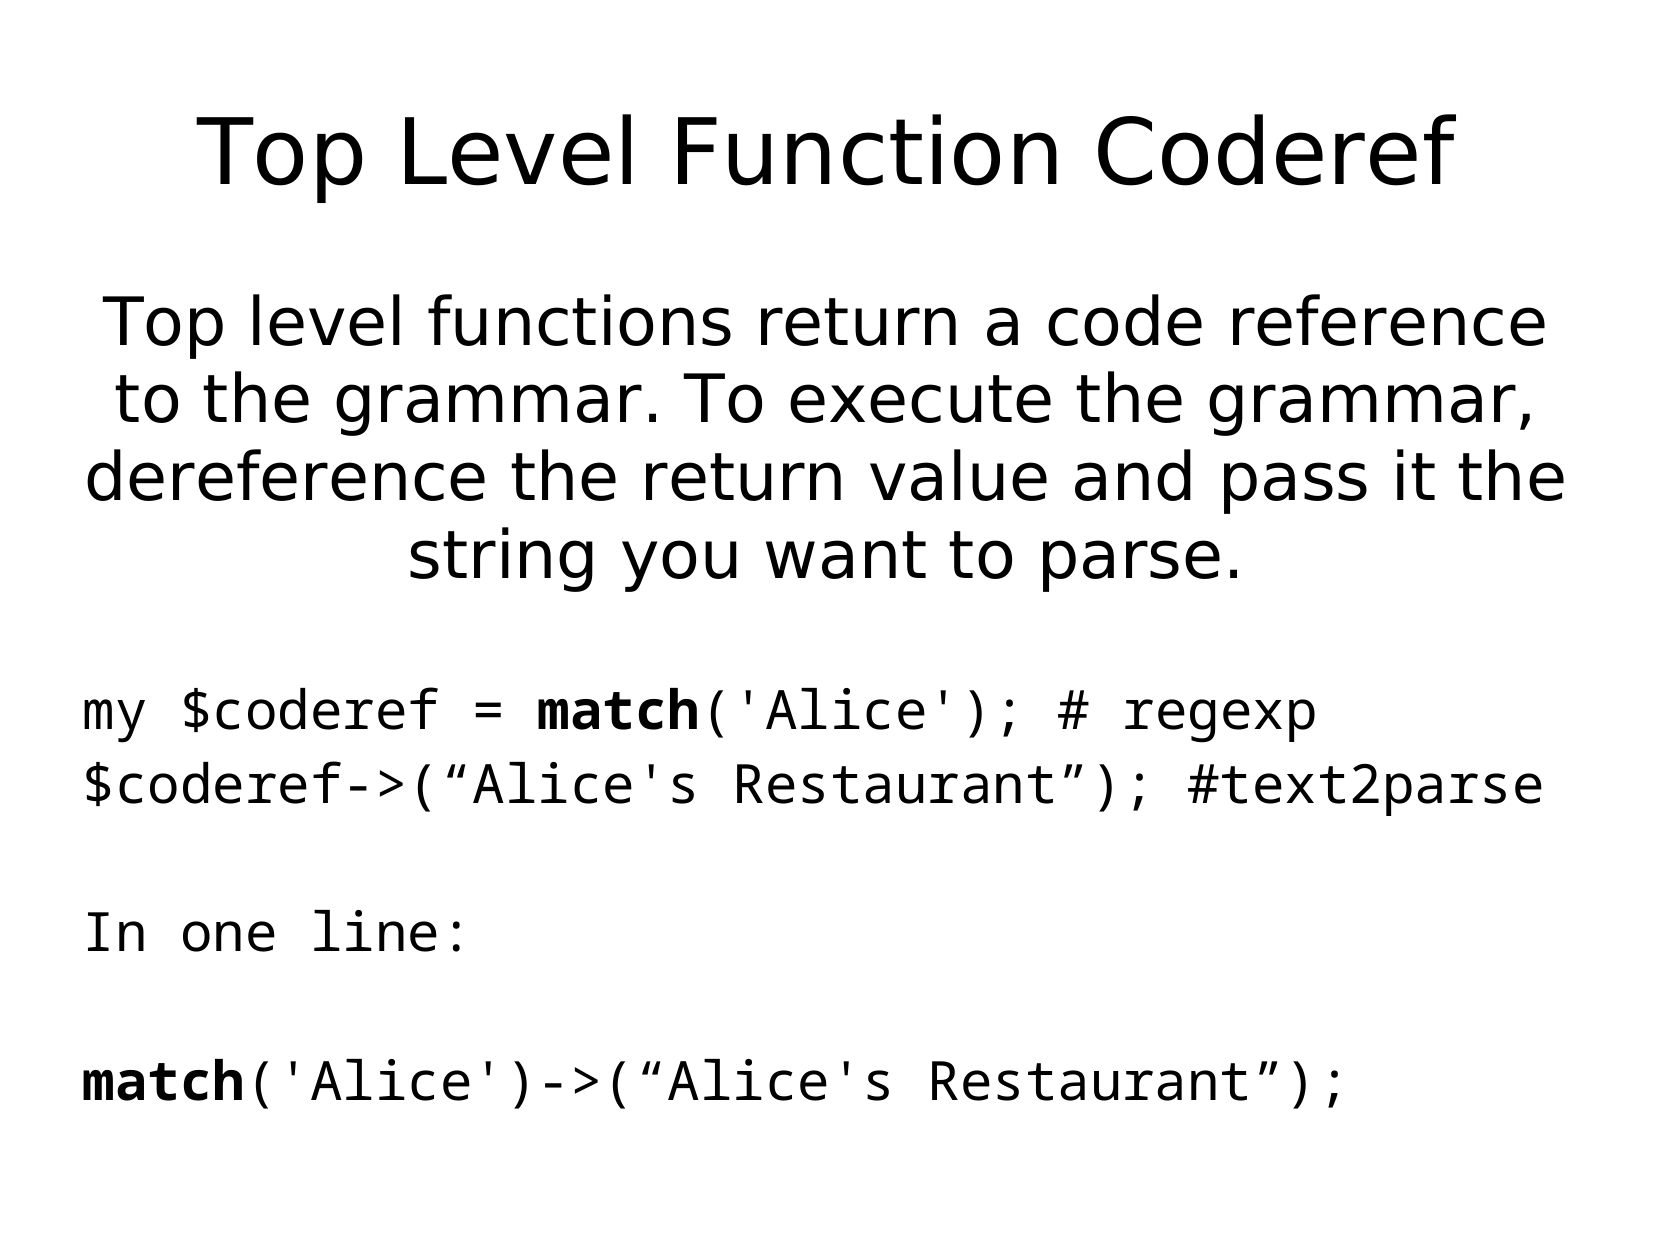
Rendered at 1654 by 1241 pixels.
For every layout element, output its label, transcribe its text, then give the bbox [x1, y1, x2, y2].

subtitle Top level functions return a code reference to the grammar. To execute the grammar, dereference the return value and pass it the string you want to parse. my $coderef = match('Alice'); # regexp $coderef->(“Alice's Restaurant”); #text2parse In one line: match('Alice')->(“Alice's Restaurant”); [82, 290, 1571, 1109]
title Top Level Function Coderef [82, 49, 1571, 257]
